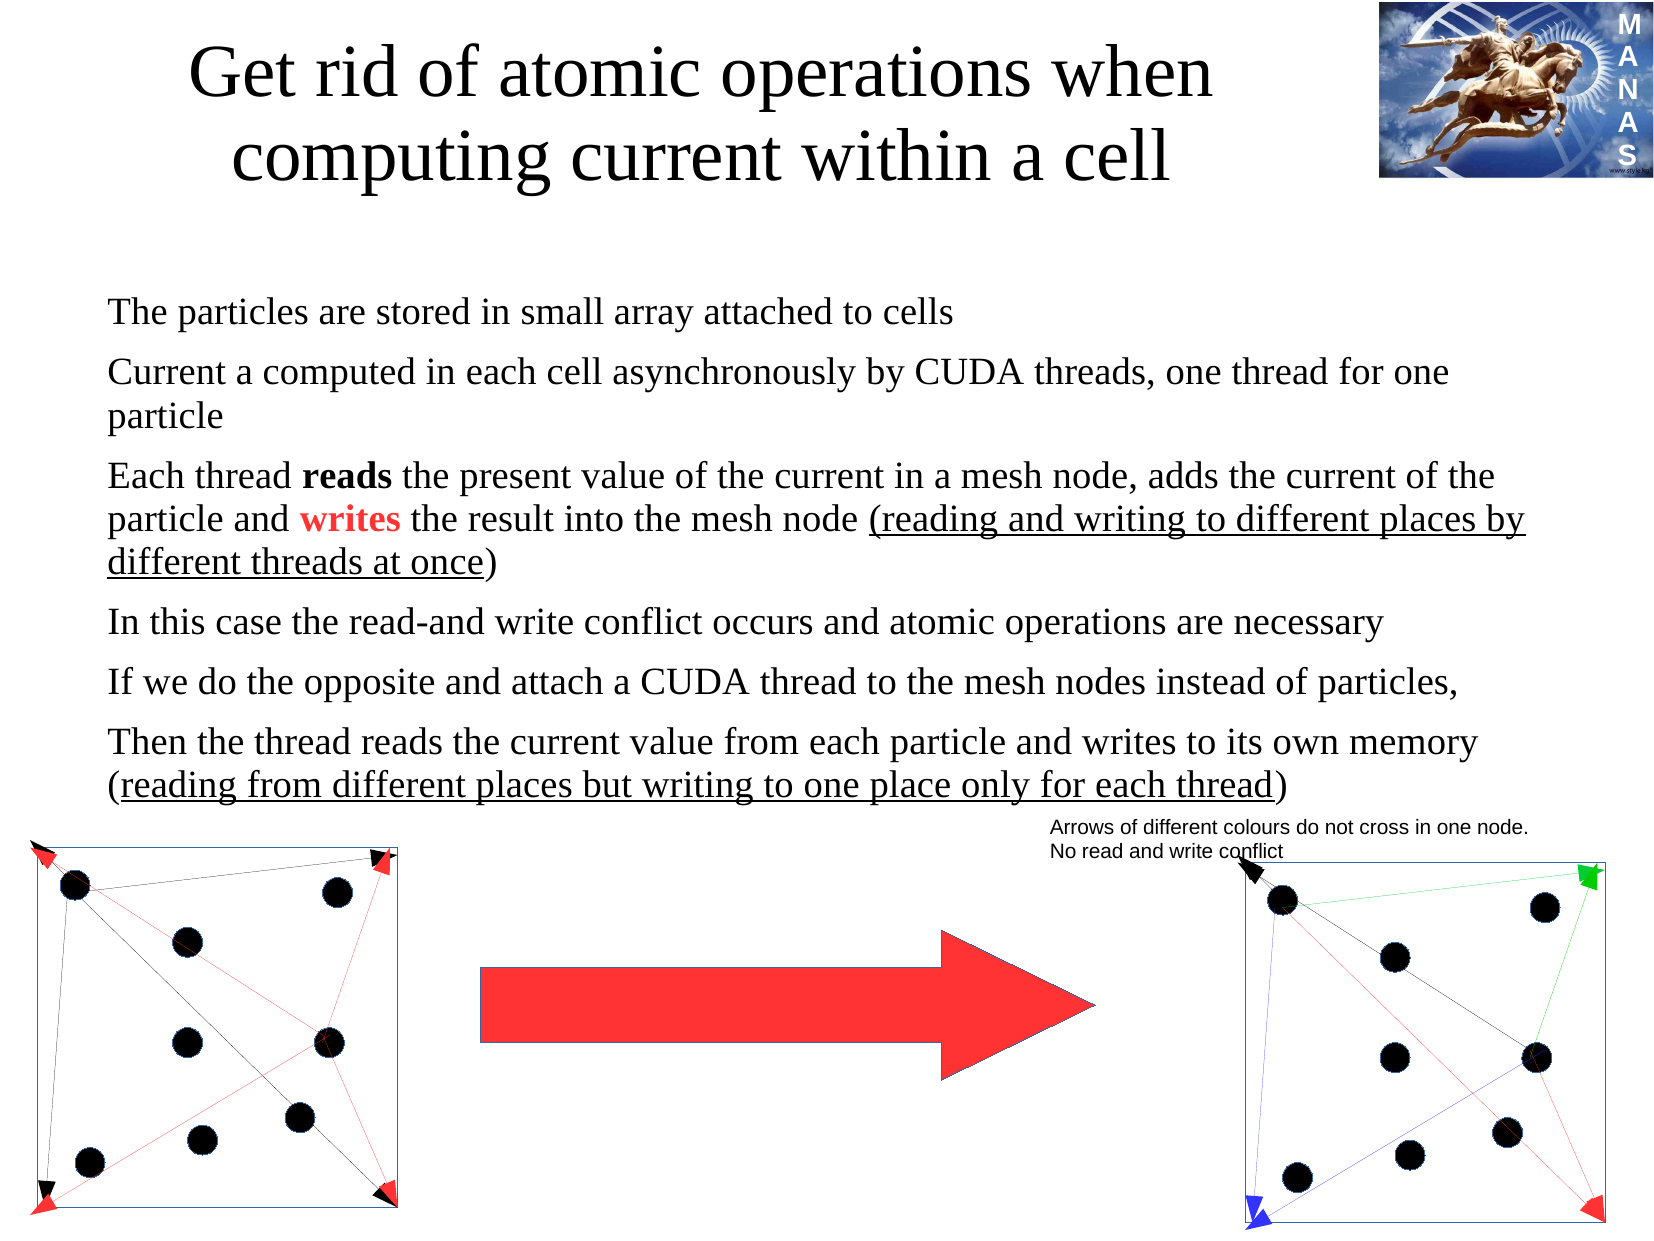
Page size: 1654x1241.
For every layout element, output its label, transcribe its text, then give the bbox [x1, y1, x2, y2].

text_box [1530, 892, 1561, 923]
text_box [1526, 1042, 1534, 1051]
text_box [285, 1105, 313, 1133]
text_box [319, 1027, 327, 1035]
text_box [1521, 1048, 1531, 1063]
text_box [1282, 1162, 1313, 1193]
text_box [75, 1147, 106, 1178]
text_box [172, 1027, 203, 1058]
text_box [480, 930, 1096, 1081]
text_box М A N A S [1602, 0, 1654, 189]
text_box [293, 1102, 316, 1124]
list The particles are stored in small array attached to cells Current a computed in each cell asynchronously by CUDA threads, one thread for one particle Each thread reads the present value of the current in a mesh node, adds the current of the particle and writes the result into the mesh node (reading and writing to different places by different threads at once) In this case the read-and write conflict occurs and atomic operations are necessary If we do the opposite and attach a CUDA thread to the mesh nodes instead of particles, Then the thread reads the current value from each particle and writes to its own memory (reading from different places but writing to one place only for each thread) [75, 285, 1531, 811]
picture [1379, 2, 1602, 181]
text_box [1380, 942, 1411, 969]
text_box [314, 1041, 331, 1058]
text_box [1380, 1042, 1411, 1073]
text_box [1395, 1140, 1426, 1171]
text_box [322, 877, 353, 908]
text_box [69, 870, 91, 885]
text_box [173, 927, 203, 954]
text_box [172, 940, 196, 958]
text_box Arrows of different colours do not cross in one node. No read and write conflict [1035, 808, 1642, 871]
text_box [1267, 887, 1298, 916]
text_box [1380, 955, 1403, 973]
text_box [1276, 885, 1298, 900]
text_box [77, 892, 89, 899]
text_box [314, 1033, 323, 1043]
title Get rid of atomic operations when computing current within a cell [0, 0, 1456, 243]
text_box [1532, 1042, 1552, 1072]
text_box [1501, 1117, 1523, 1139]
text_box [187, 1125, 218, 1156]
text_box [325, 1027, 345, 1058]
text_box [1492, 1120, 1520, 1148]
text_box [1285, 907, 1296, 914]
text_box [1523, 1058, 1539, 1073]
text_box [60, 872, 90, 901]
